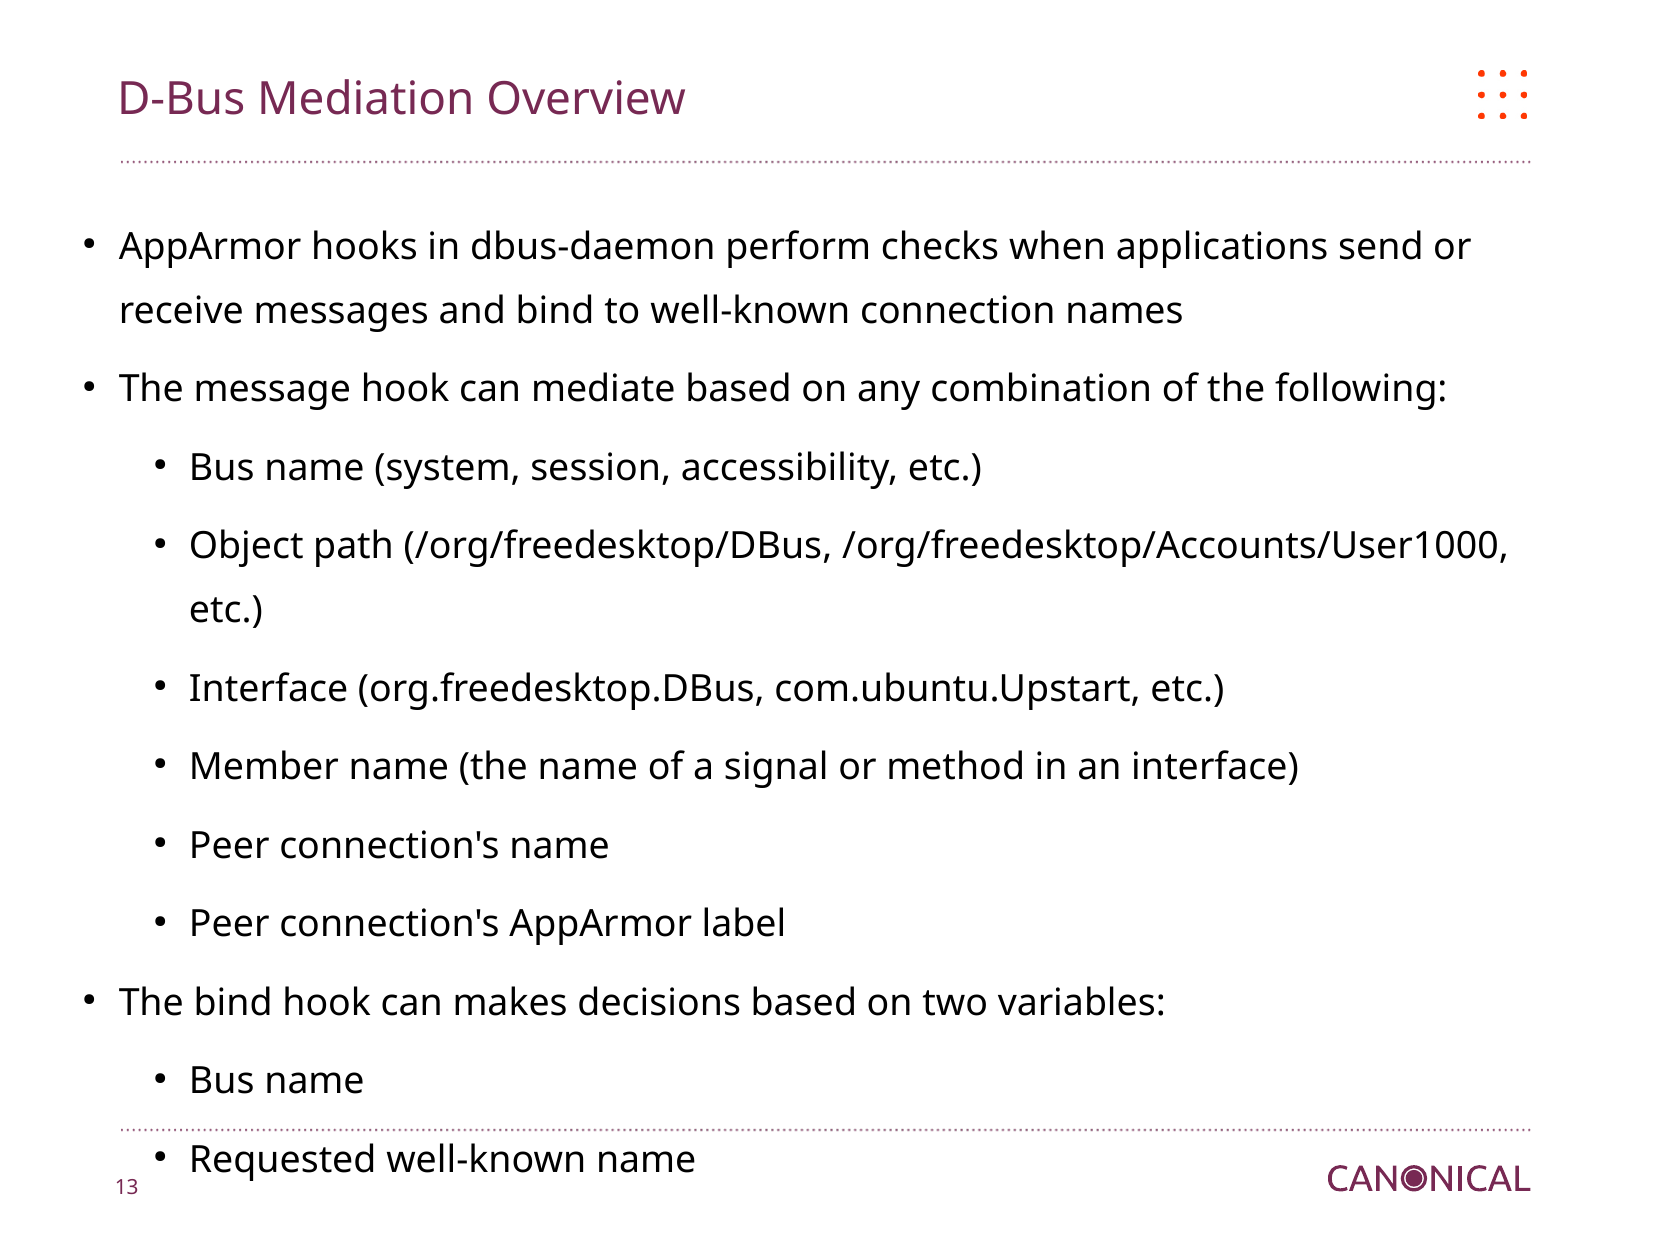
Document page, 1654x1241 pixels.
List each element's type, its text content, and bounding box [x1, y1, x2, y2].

picture [111, 159, 1533, 166]
picture [1478, 70, 1527, 119]
picture [111, 1127, 1533, 1134]
title D-Bus Mediation Overview [117, 71, 1447, 123]
list AppArmor hooks in dbus-daemon perform checks when applications send or receive messages and bind to well-known connection names The message hook can mediate based on any combination of the following: Bus name (system, session, accessibility, etc.) Object path (/org/freedesktop/DBus, /org/freedesktop/Accounts/User1000, etc.) Interface (org.freedesktop.DBus, com.ubuntu.Upstart, etc.) Member name (the name of a signal or method in an interface) Peer connection's name Peer connection's AppArmor label The bind hook can makes decisions based on two variables: Bus name Requested well-known name [82, 206, 1571, 979]
